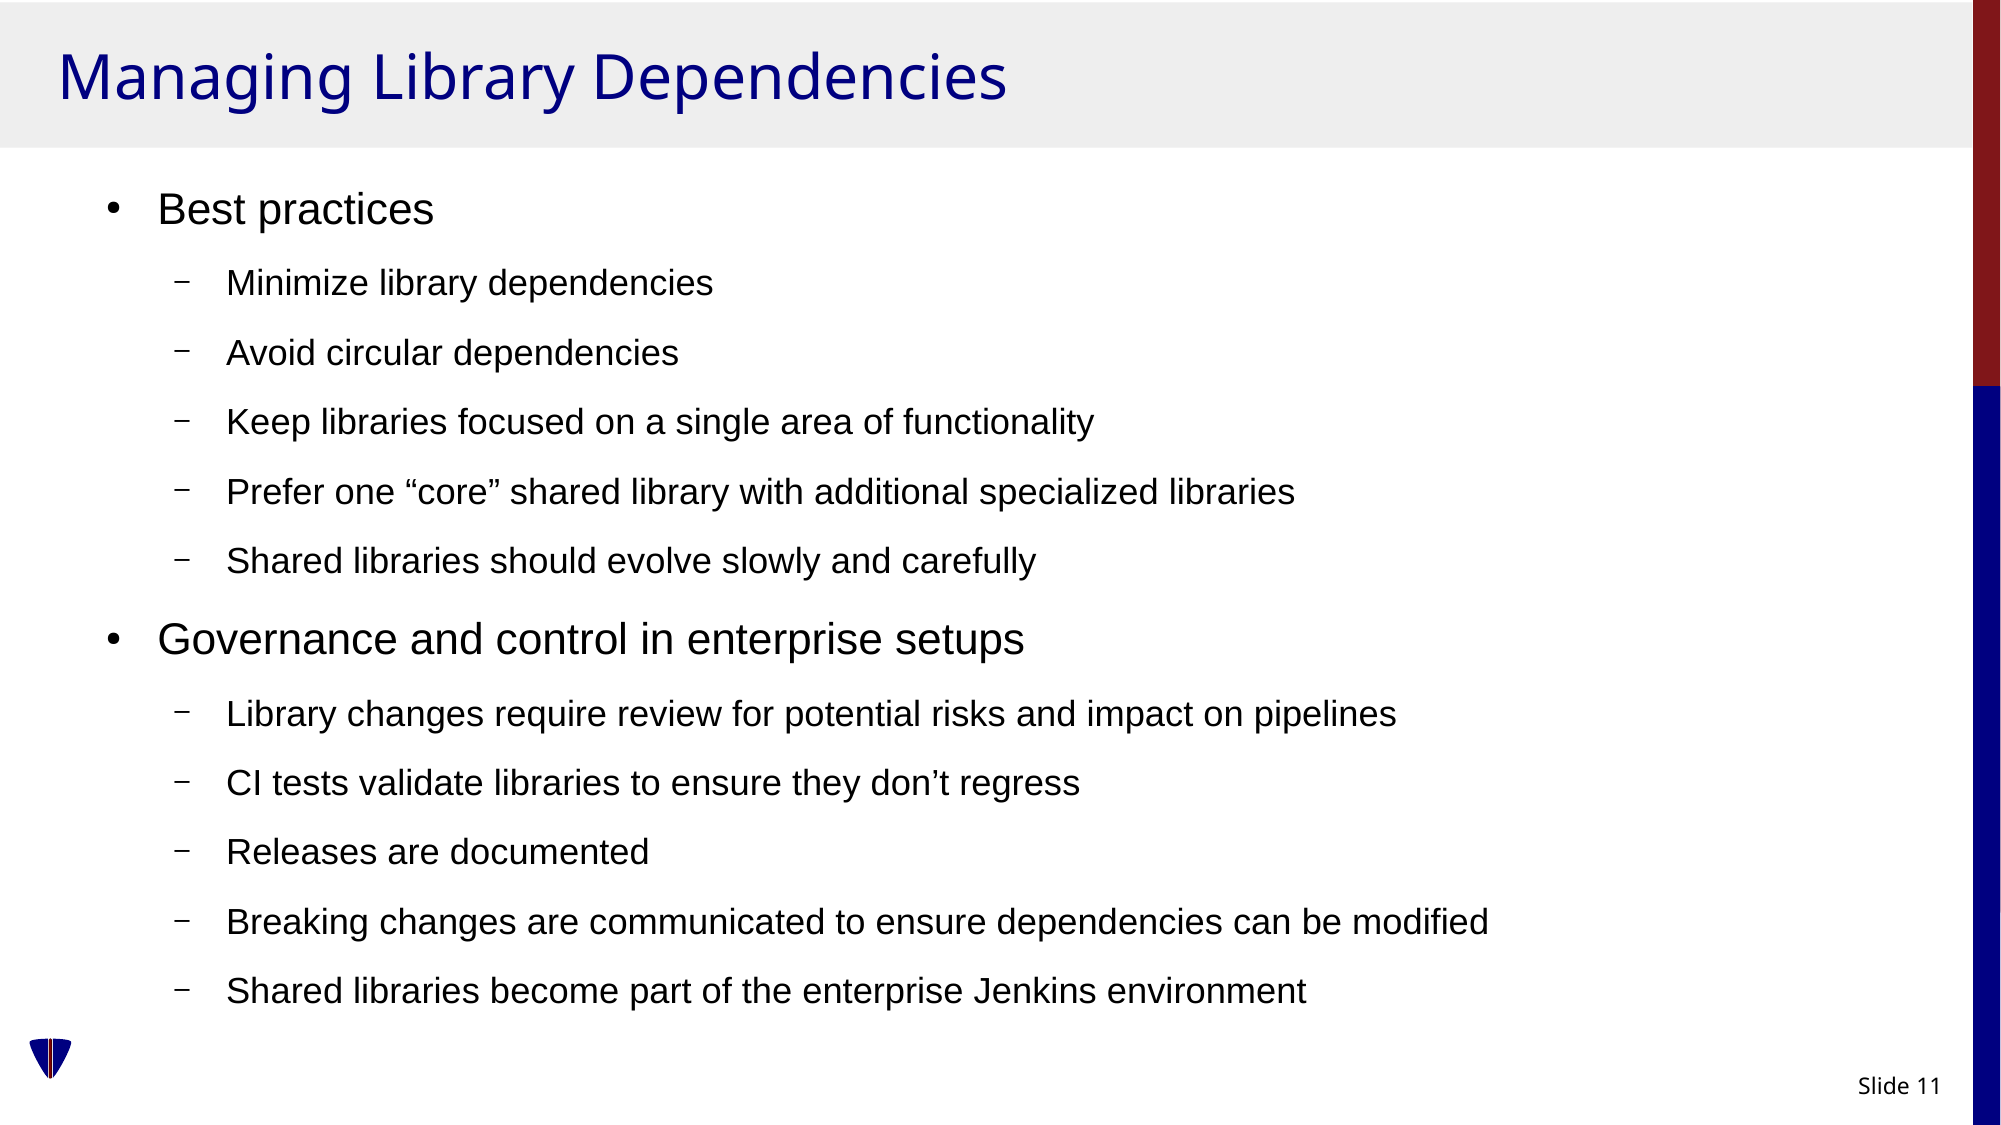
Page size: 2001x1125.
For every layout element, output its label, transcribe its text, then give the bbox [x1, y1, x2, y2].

list Best practices Minimize library dependencies Avoid circular dependencies Keep libraries focused on a single area of functionality Prefer one “core” shared library with additional specialized libraries Shared libraries should evolve slowly and carefully Governance and control in enterprise setups Library changes require review for potential risks and impact on pipelines CI tests validate libraries to ensure they don’t regress Releases are documented Breaking changes are communicated to ensure dependencies can be modified Shared libraries become part of the enterprise Jenkins environment [88, 177, 1506, 1034]
title Managing Library Dependencies [0, 2, 1973, 148]
